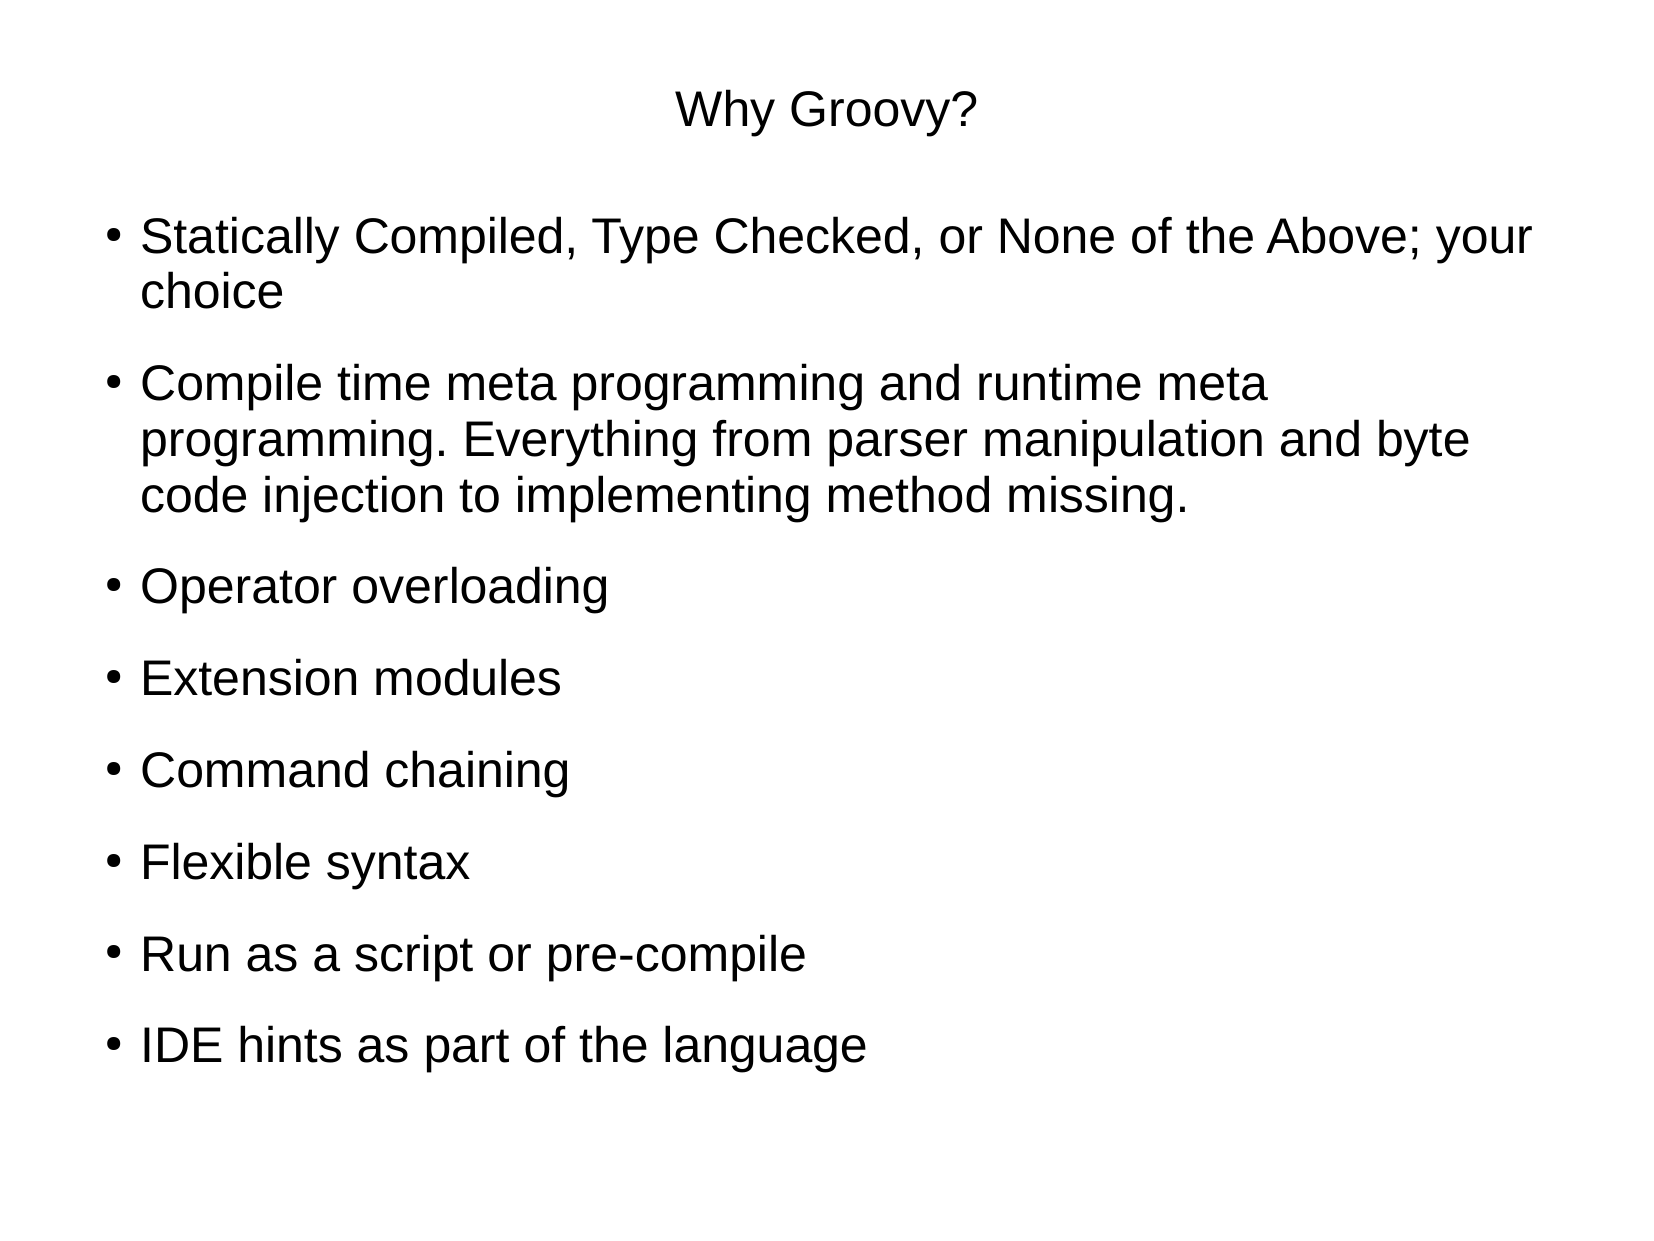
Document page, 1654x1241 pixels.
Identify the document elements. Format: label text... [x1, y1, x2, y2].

text_box Statically Compiled, Type Checked, or None of the Above; your choice Compile time meta programming and runtime meta programming. Everything from parser manipulation and byte code injection to implementing method missing. Operator overloading Extension modules Command chaining Flexible syntax Run as a script or pre-compile IDE hints as part of the language [90, 200, 1561, 1121]
title Why Groovy? [82, 57, 1571, 160]
